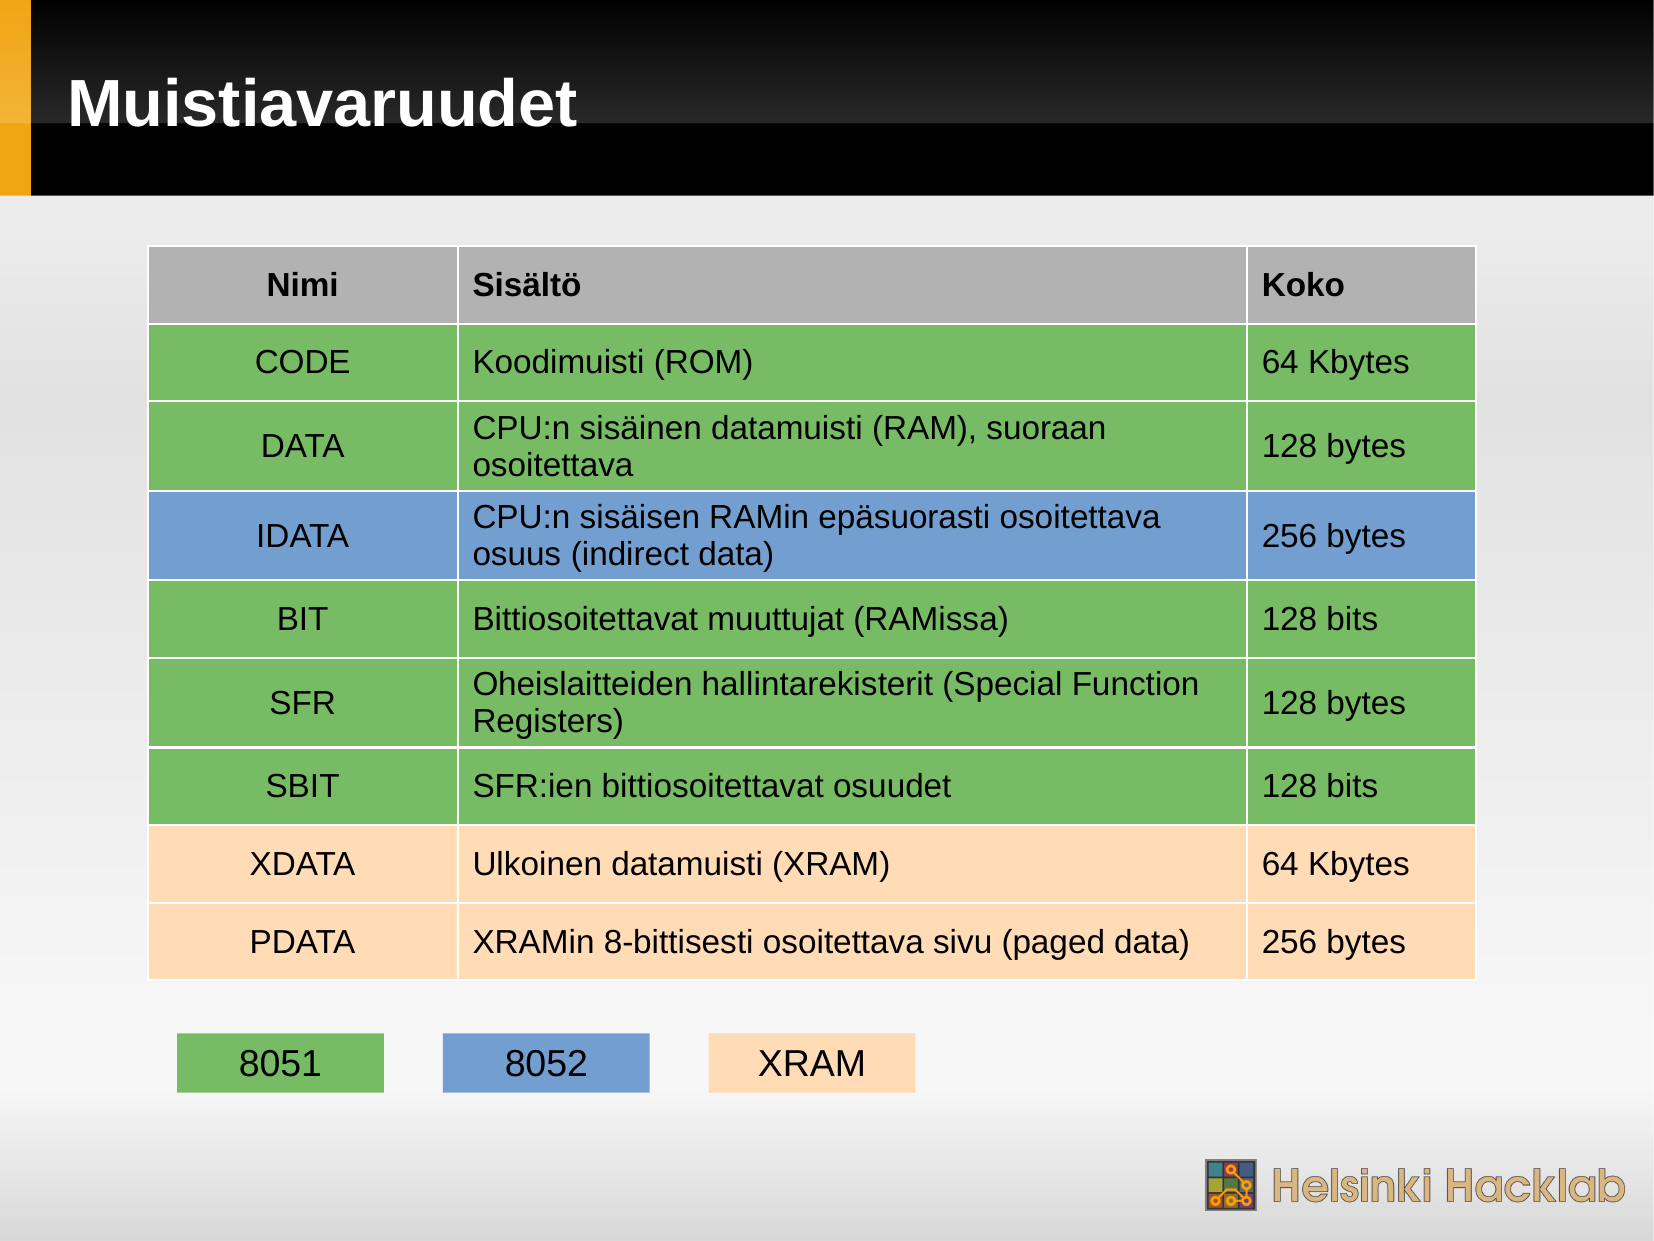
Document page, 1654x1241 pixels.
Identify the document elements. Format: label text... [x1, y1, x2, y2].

table_header Sisältö [459, 247, 1246, 323]
table_cell Oheislaitteiden hallintarekisterit (Special Function Registers) [459, 659, 1246, 746]
table_cell XRAMin 8-bittisesti osoitettava sivu (paged data) [459, 904, 1246, 979]
table_cell SFR:ien bittiosoitettavat osuudet [459, 749, 1246, 824]
table_cell 64 Kbytes [1248, 325, 1475, 400]
table_cell 128 bytes [1248, 402, 1475, 490]
table_cell 64 Kbytes [1248, 826, 1475, 902]
table_cell 256 bytes [1248, 904, 1475, 979]
table_cell SFR [149, 659, 457, 746]
text_box XRAM [708, 1033, 916, 1093]
table_header Koko [1248, 247, 1475, 323]
table_cell 128 bits [1248, 749, 1475, 824]
text_box 8052 [442, 1033, 650, 1093]
table_cell Koodimuisti (ROM) [459, 325, 1246, 400]
table_cell PDATA [149, 904, 457, 979]
table_cell SBIT [149, 749, 457, 824]
table_cell 128 bytes [1248, 659, 1475, 746]
table_cell IDATA [149, 492, 457, 579]
table_header Nimi [149, 247, 457, 323]
table_cell CPU:n sisäisen RAMin epäsuorasti osoitettava osuus (indirect data) [459, 492, 1246, 579]
table_cell 128 bits [1248, 581, 1475, 657]
table_cell DATA [149, 402, 457, 490]
table_cell CODE [149, 325, 457, 400]
picture [0, 0, 1654, 1241]
title Muistiavaruudet [67, 0, 1556, 208]
table_cell CPU:n sisäinen datamuisti (RAM), suoraan osoitettava [459, 402, 1246, 490]
text_box 8051 [177, 1033, 384, 1093]
table_cell BIT [149, 581, 457, 657]
table_cell 256 bytes [1248, 492, 1475, 579]
table_cell Bittiosoitettavat muuttujat (RAMissa) [459, 581, 1246, 657]
table_cell XDATA [149, 826, 457, 902]
table_cell Ulkoinen datamuisti (XRAM) [459, 826, 1246, 902]
